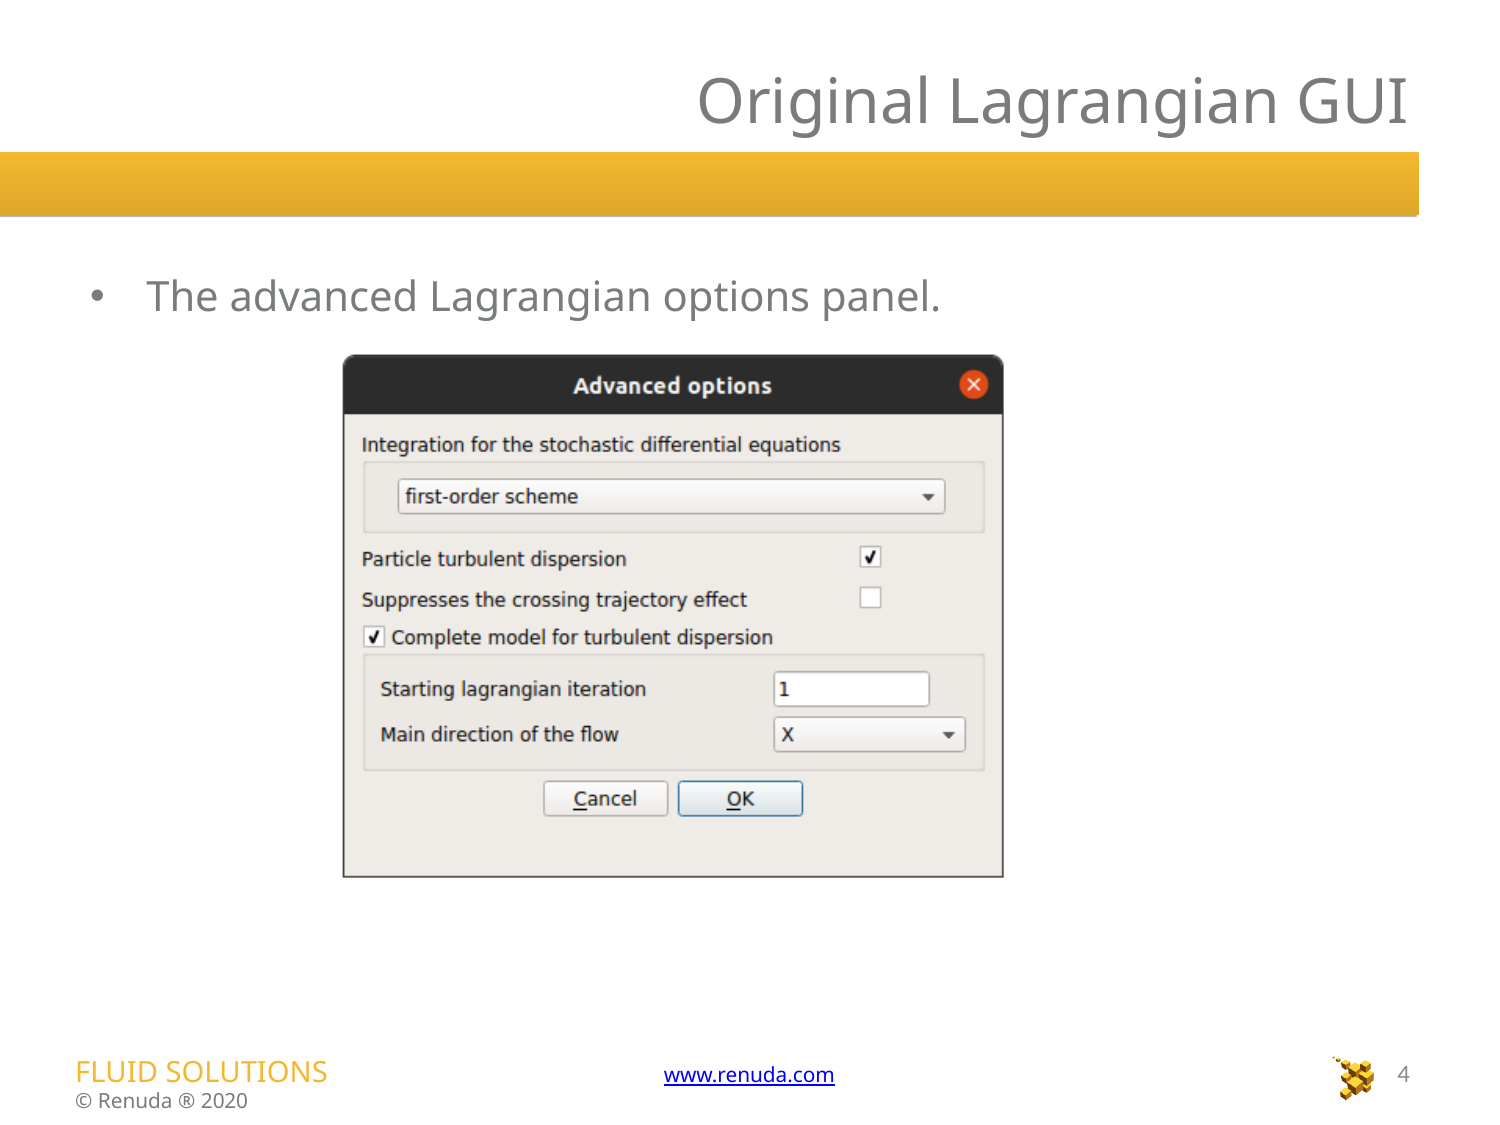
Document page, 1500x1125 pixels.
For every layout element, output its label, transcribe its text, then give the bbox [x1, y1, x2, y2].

slide_number 8 [1074, 1042, 1425, 1103]
picture [329, 344, 1018, 892]
list The advanced Lagrangian options panel. [75, 262, 1425, 1005]
title Original Lagrangian GUI [110, 45, 1425, 153]
